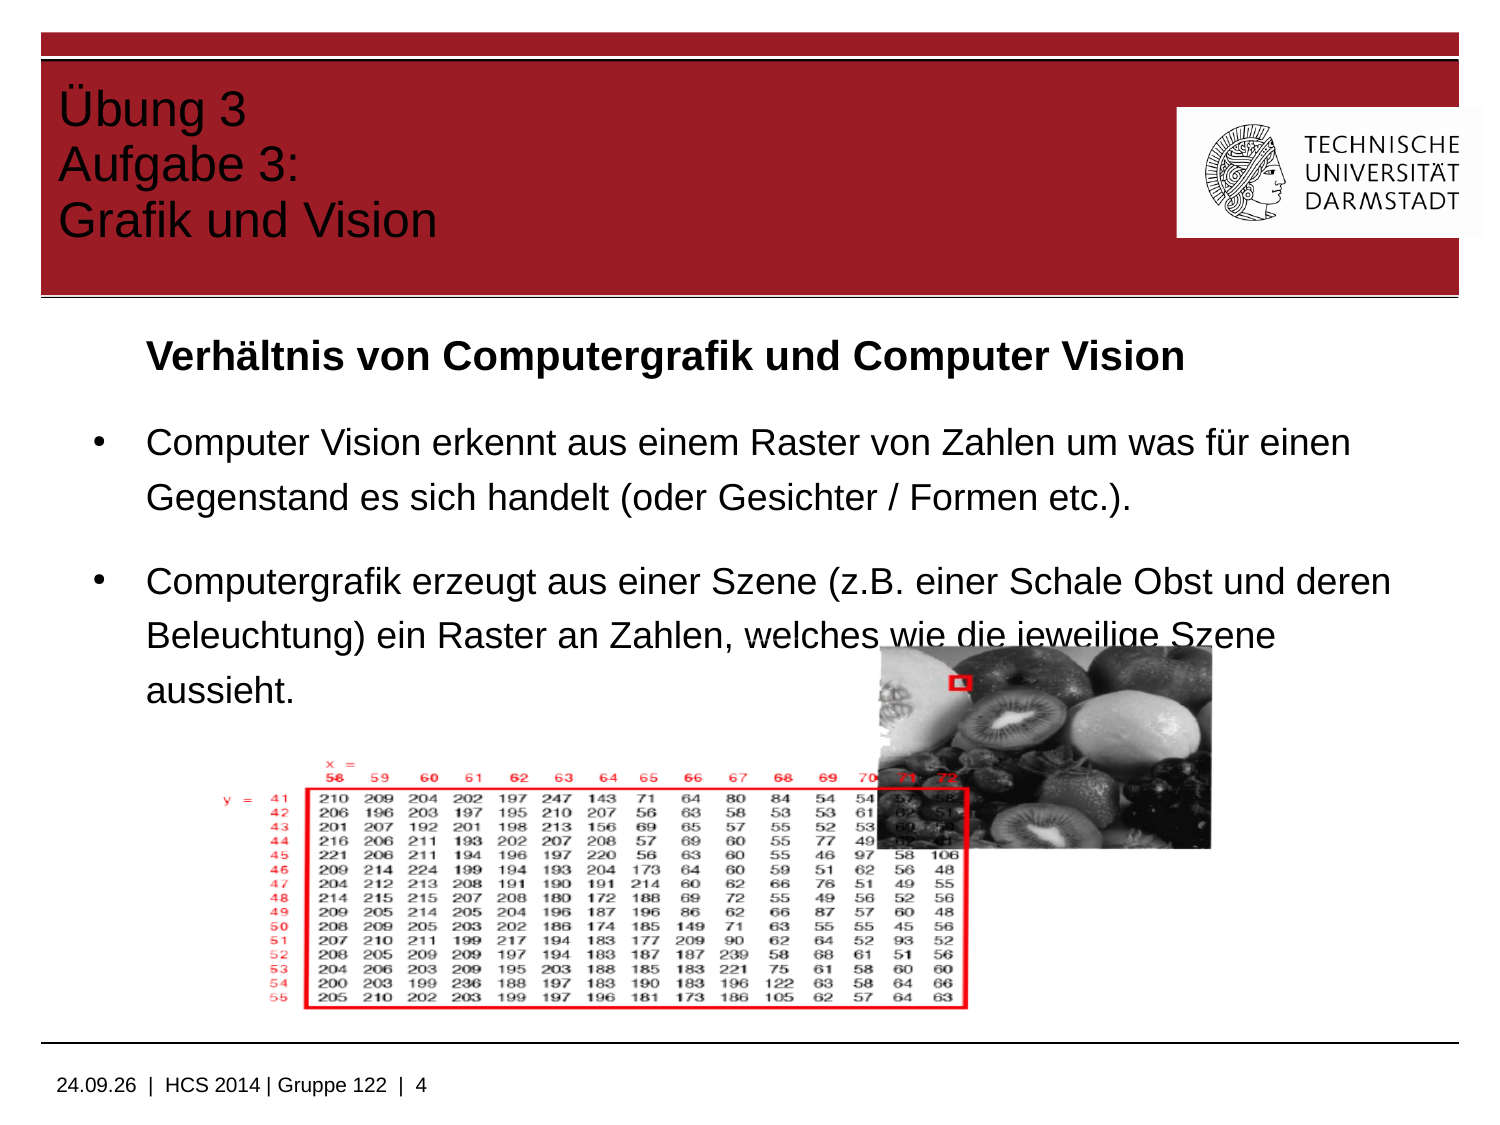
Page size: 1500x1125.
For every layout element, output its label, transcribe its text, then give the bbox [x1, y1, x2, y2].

picture [1176, 107, 1484, 238]
title Übung 3 Aufgabe 3: Grafik und Vision [58, 80, 1149, 249]
list Verhältnis von Computergrafik und Computer Vision Computer Vision erkennt aus einem Raster von Zahlen um was für einen Gegenstand es sich handelt (oder Gesichter / Formen etc.). Computergrafik erzeugt aus einer Szene (z.B. einer Schale Obst und deren Beleuchtung) ein Raster an Zahlen, welches wie die jeweilige Szene aussieht. [75, 318, 1430, 745]
picture [200, 614, 1264, 1028]
